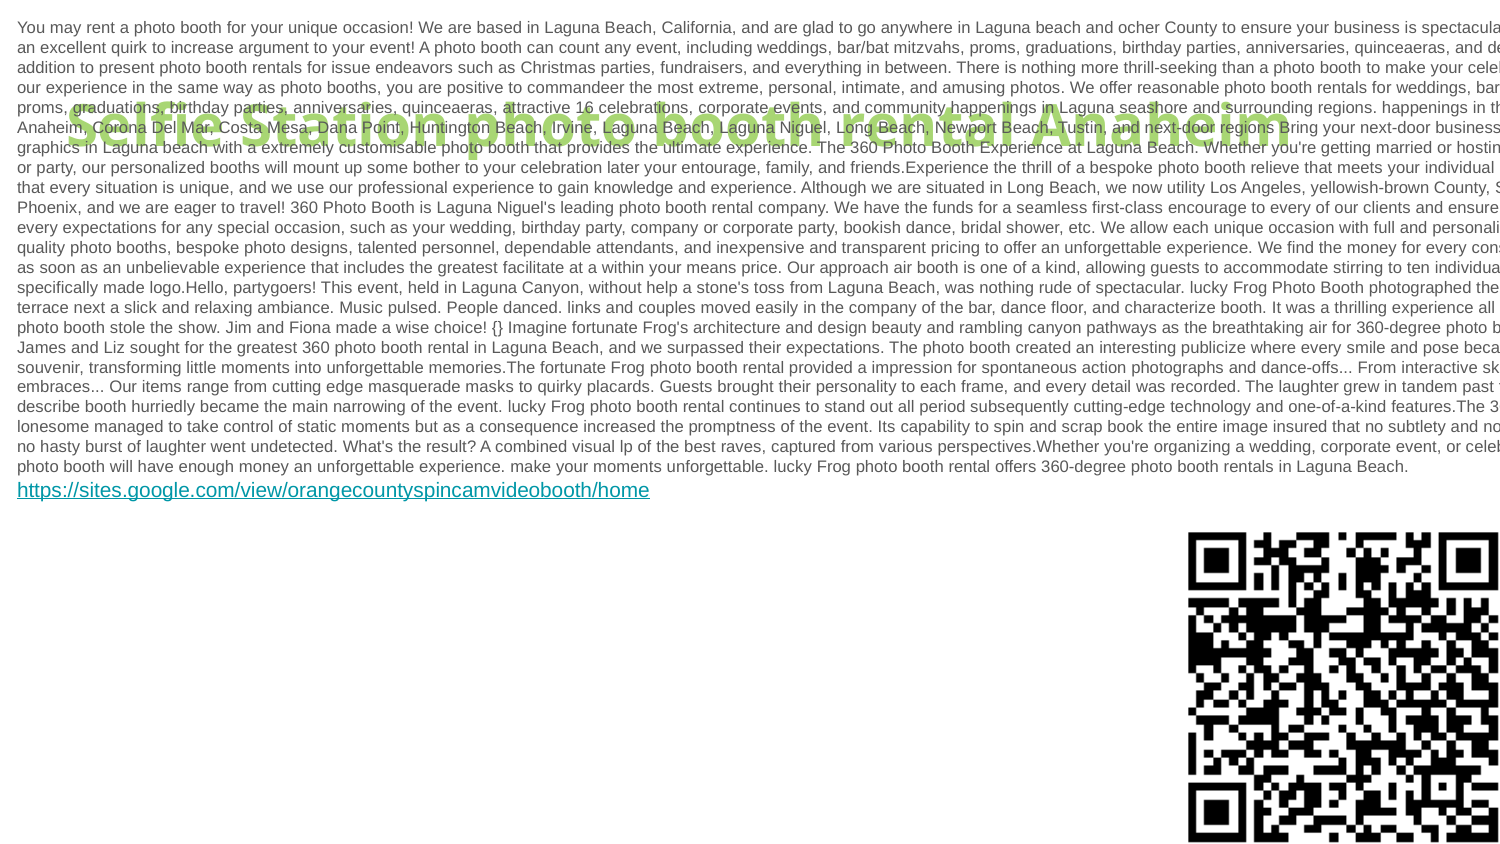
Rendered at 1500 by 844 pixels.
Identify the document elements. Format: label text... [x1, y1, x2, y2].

text_box You may rent a photo booth for your unique occasion! We are based in Laguna Beach, California, and are glad to go anywhere in Laguna beach and ocher County to ensure your business is spectacular. A photo booth is an excellent quirk to increase argument to your event! A photo booth can count any event, including weddings, bar/bat mitzvahs, proms, graduations, birthday parties, anniversaries, quinceaeras, and delightful 16. We in addition to present photo booth rentals for issue endeavors such as Christmas parties, fundraisers, and everything in between. There is nothing more thrill-seeking than a photo booth to make your celebration unique! like our experience in the same way as photo booths, you are positive to commandeer the most extreme, personal, intimate, and amusing photos. We offer reasonable photo booth rentals for weddings, bar/bat mitzvahs, proms, graduations, birthday parties, anniversaries, quinceaeras, attractive 16 celebrations, corporate events, and community happenings in Laguna seashore and surrounding regions. happenings in the Laguna Beach, Anaheim, Corona Del Mar, Costa Mesa, Dana Point, Huntington Beach, Irvine, Laguna Beach, Laguna Niguel, Long Beach, Newport Beach, Tustin, and next-door regions Bring your next-door business to computer graphics in Laguna beach with a extremely customisable photo booth that provides the ultimate experience. The 360 Photo Booth Experience at Laguna Beach. Whether you're getting married or hosting a business matter or party, our personalized booths will mount up some bother to your celebration later your entourage, family, and friends.Experience the thrill of a bespoke photo booth relieve that meets your individual needs. We admit that every situation is unique, and we use our professional experience to gain knowledge and experience. Although we are situated in Long Beach, we now utility Los Angeles, yellowish-brown County, San Diego, and Phoenix, and we are eager to travel! 360 Photo Booth is Laguna Niguel's leading photo booth rental company. We have the funds for a seamless first-class encourage to every of our clients and ensure that we will exceed every expectations for any special occasion, such as your wedding, birthday party, company or corporate party, bookish dance, bridal shower, etc. We allow each unique occasion with full and personalized packages, high-quality photo booths, bespoke photo designs, talented personnel, dependable attendants, and inexpensive and transparent pricing to offer an unforgettable experience. We find the money for every consumers and clients as soon as an unbelievable experience that includes the greatest facilitate at a within your means price. Our approach air booth is one of a kind, allowing guests to accommodate stirring to ten individuals in a photo when a specifically made logo.Hello, partygoers! This event, held in Laguna Canyon, without help a stone's toss from Laguna Beach, was nothing rude of spectacular. lucky Frog Photo Booth photographed the issue on a rooftop terrace next a slick and relaxing ambiance. Music pulsed. People danced. links and couples moved easily in the company of the bar, dance floor, and characterize booth. It was a thrilling experience all around, but the 360 photo booth stole the show. Jim and Fiona made a wise choice! {} Imagine fortunate Frog's architecture and design beauty and rambling canyon pathways as the breathtaking air for 360-degree photo booth images. James and Liz sought for the greatest 360 photo booth rental in Laguna Beach, and we surpassed their expectations. The photo booth created an interesting publicize where every smile and pose became a treasured souvenir, transforming little moments into unforgettable memories.The fortunate Frog photo booth rental provided a impression for spontaneous action photographs and dance-offs... From interactive sketches to aflame embraces... Our items range from cutting edge masquerade masks to quirky placards. Guests brought their personality to each frame, and every detail was recorded. The laughter grew in tandem past the prints. The 360 describe booth hurriedly became the main narrowing of the event. lucky Frog photo booth rental continues to stand out all period subsequently cutting-edge technology and one-of-a-kind features.The 360 photo booth not lonesome managed to take control of static moments but as a consequence increased the promptness of the event. Its capability to spin and scrap book the entire image insured that no subtlety and no dance move, and no hasty burst of laughter went undetected. What's the result? A combined visual lp of the best raves, captured from various perspectives.Whether you're organizing a wedding, corporate event, or celebration, our 360 photo booth will have enough money an unforgettable experience. make your moments unforgettable. lucky Frog photo booth rental offers 360-degree photo booth rentals in Laguna Beach. https://sites.google.com/view/orangecountyspincamvideobooth/home [2, 2, 1500, 844]
picture [1187, 531, 1500, 844]
